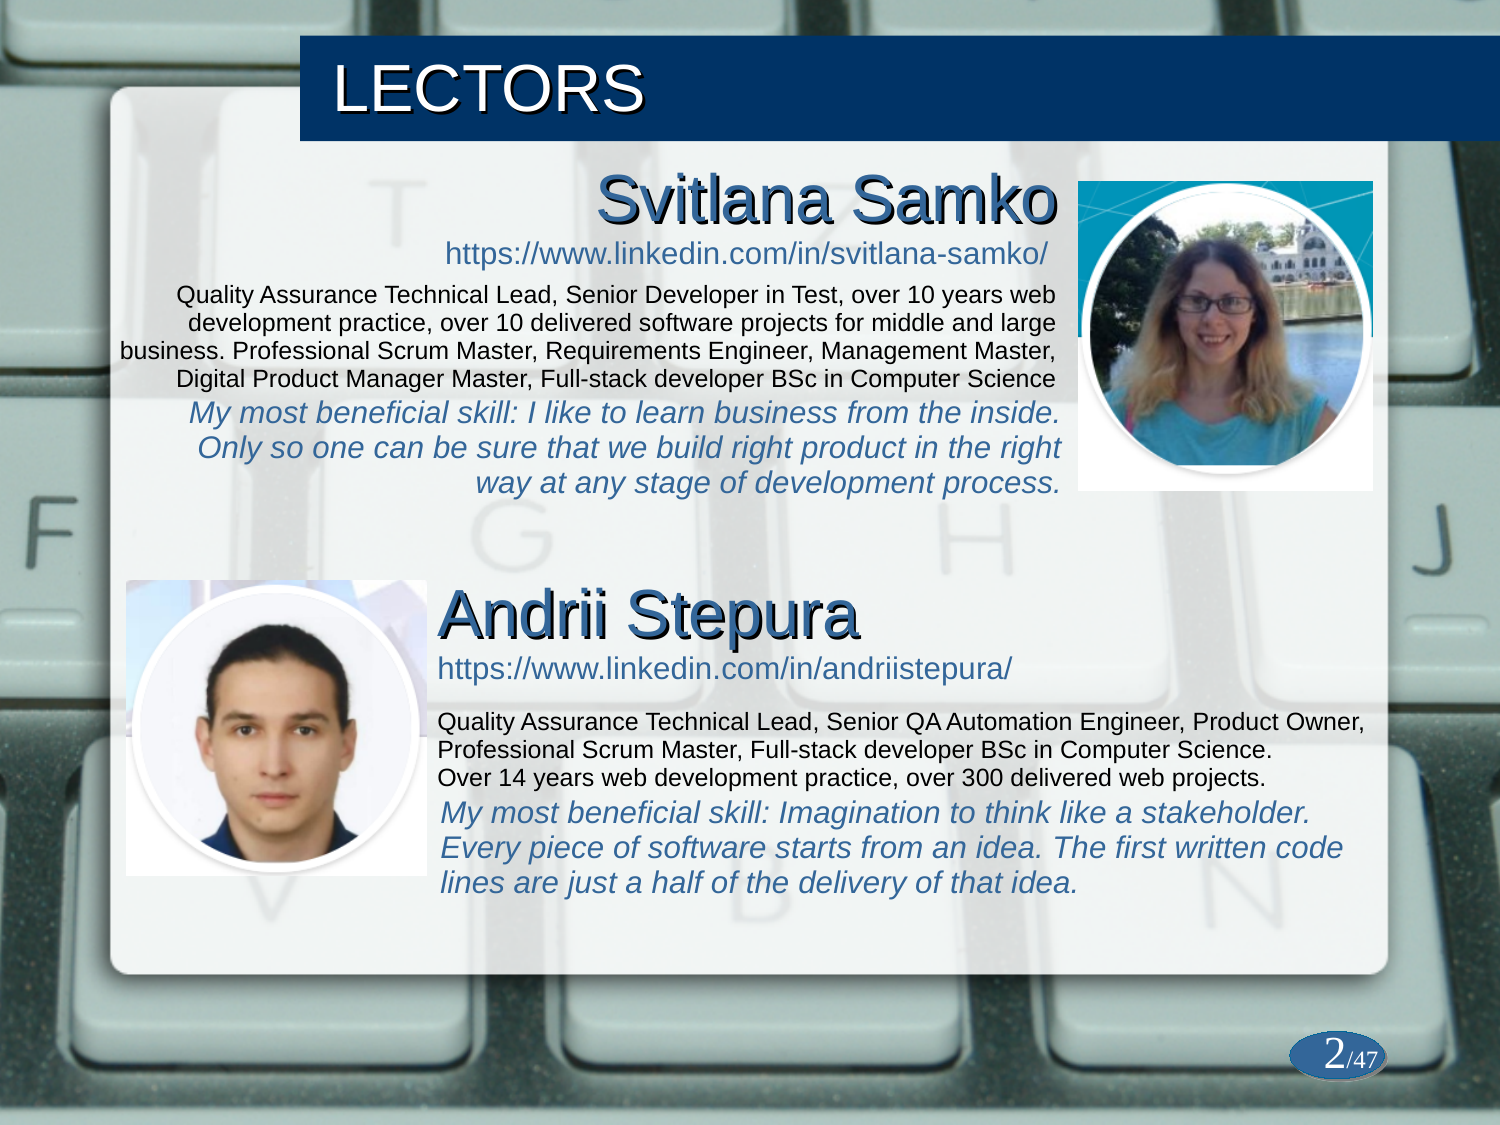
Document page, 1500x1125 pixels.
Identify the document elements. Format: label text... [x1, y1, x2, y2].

text_box My most beneficial skill: Imagination to think like a stakeholder. Every piece of software starts from an idea. The first written code lines are just a half of the delivery of that idea. [440, 761, 1356, 966]
list Andrii Stepura https://www.linkedin.com/in/andriistepura/ Quality Assurance Technical Lead, Senior QA Automation Engineer, Product Owner, Professional Scrum Master, Full-stack developer BSc in Computer Science. Over 14 years web development practice, over 300 delivered web projects. [422, 568, 1396, 914]
title LECTORS [300, 35, 1500, 142]
picture [0, 0, 1500, 1125]
text_box My most beneficial skill: I like to learn business from the inside. Only so one can be sure that we build right product in the right way at any stage of development process. [147, 360, 1064, 566]
list Svitlana Samko https://www.linkedin.com/in/svitlana-samko/ Quality Assurance Technical Lead, Senior Developer in Test, over 10 years web development practice, over 10 delivered software projects for middle and large business. Professional Scrum Master, Requirements Engineer, Management Master, Digital Product Manager Master, Full-stack developer BSc in Computer Science [100, 153, 1073, 499]
